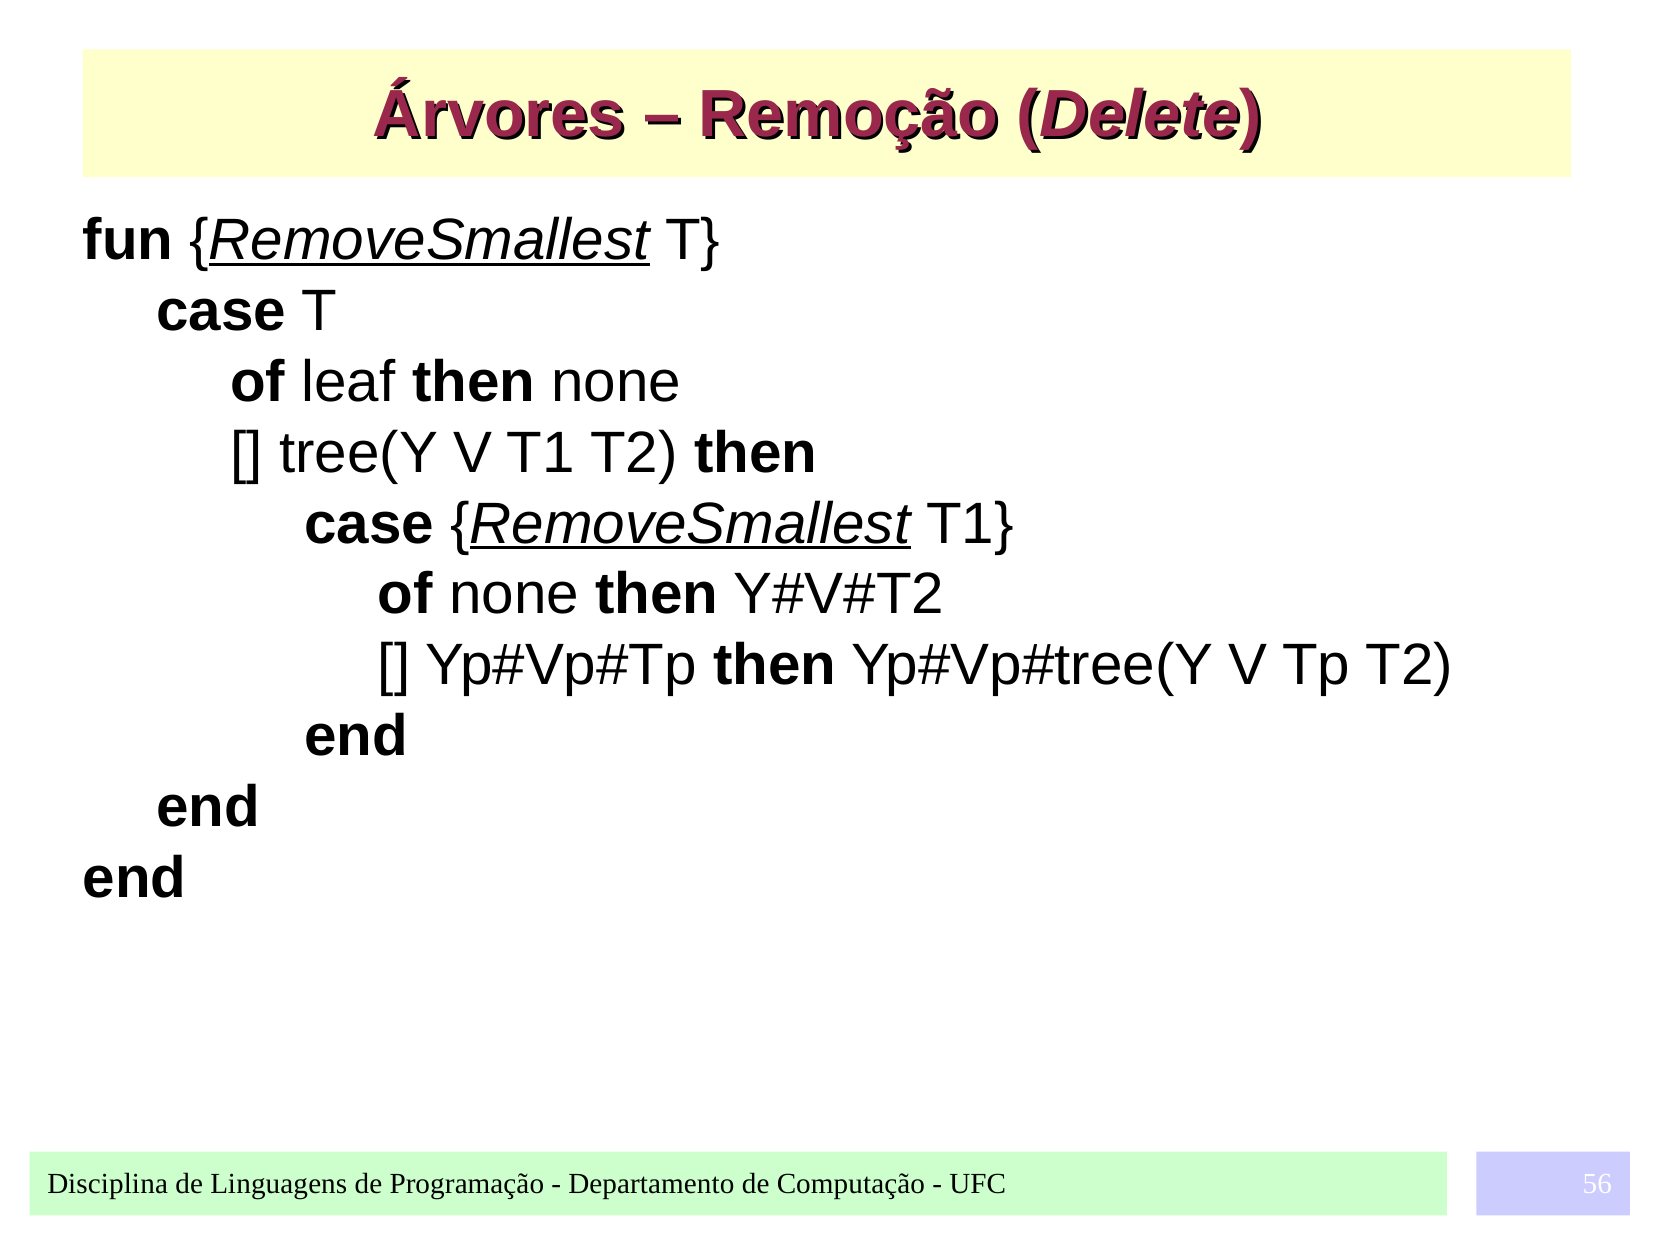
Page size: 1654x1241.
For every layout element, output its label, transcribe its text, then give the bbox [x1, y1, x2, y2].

list fun {RemoveSmallest T} case T of leaf then none [] tree(Y V T1 T2) then case {RemoveSmallest T1} of none then Y#V#T2 [] Yp#Vp#Tp then Yp#Vp#tree(Y V Tp T2) end end end [82, 206, 1571, 1137]
title Árvores – Remoção (Delete) [82, 49, 1571, 178]
